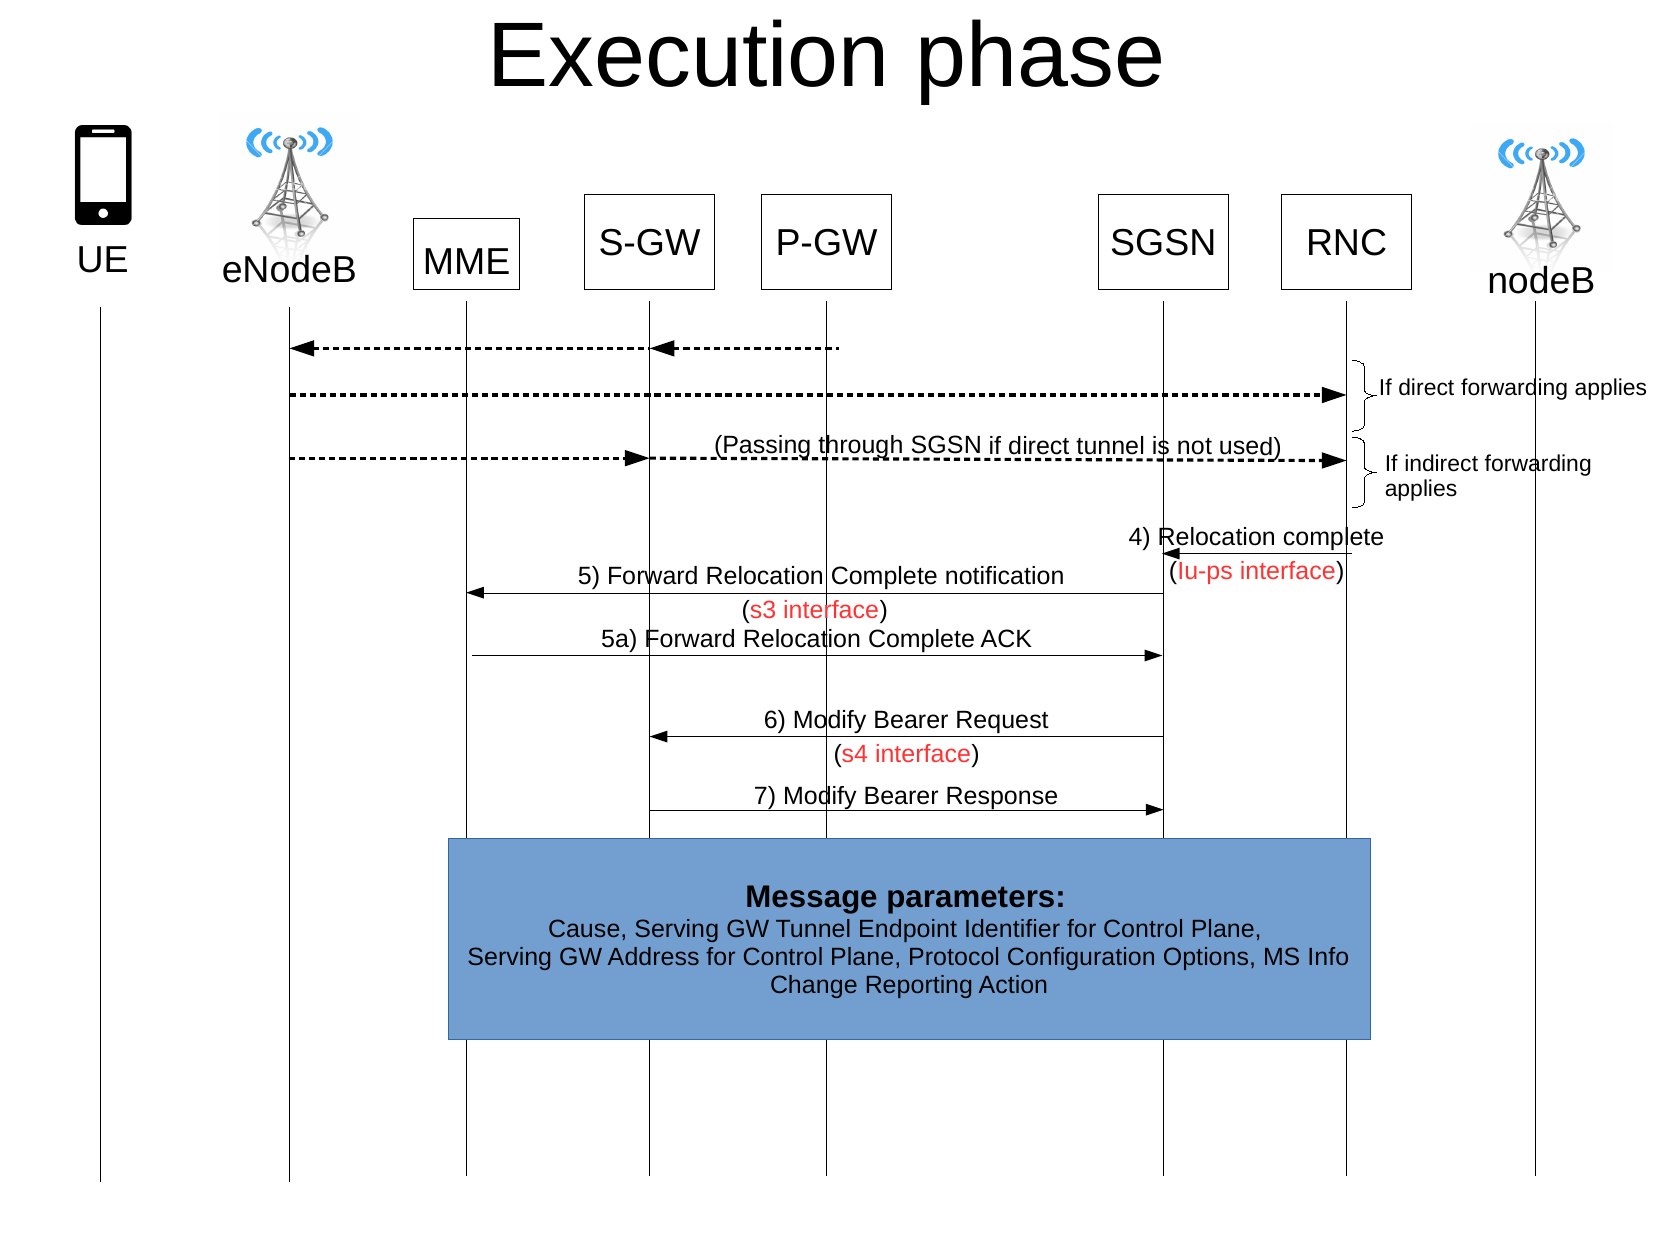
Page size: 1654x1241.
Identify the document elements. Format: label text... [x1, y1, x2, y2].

text_box RNC [1281, 194, 1412, 290]
text_box If direct forwarding applies [1364, 366, 1654, 408]
title Execution phase [82, 2, 1571, 106]
text_box SGSN [1098, 194, 1229, 290]
picture [218, 111, 361, 261]
text_box If indirect forwarding applies [1370, 442, 1654, 510]
text_box MME [413, 218, 520, 290]
picture [1470, 122, 1613, 272]
text_box P-GW [761, 194, 892, 290]
text_box S-GW [584, 194, 715, 290]
text_box Message parameters: Cause, Serving GW Tunnel Endpoint Identifier for Control Plane, Serving GW Address for Control Plane, Protocol Configuration Options, MS Info Change Reporting Action [448, 838, 1371, 1040]
picture [53, 125, 153, 225]
